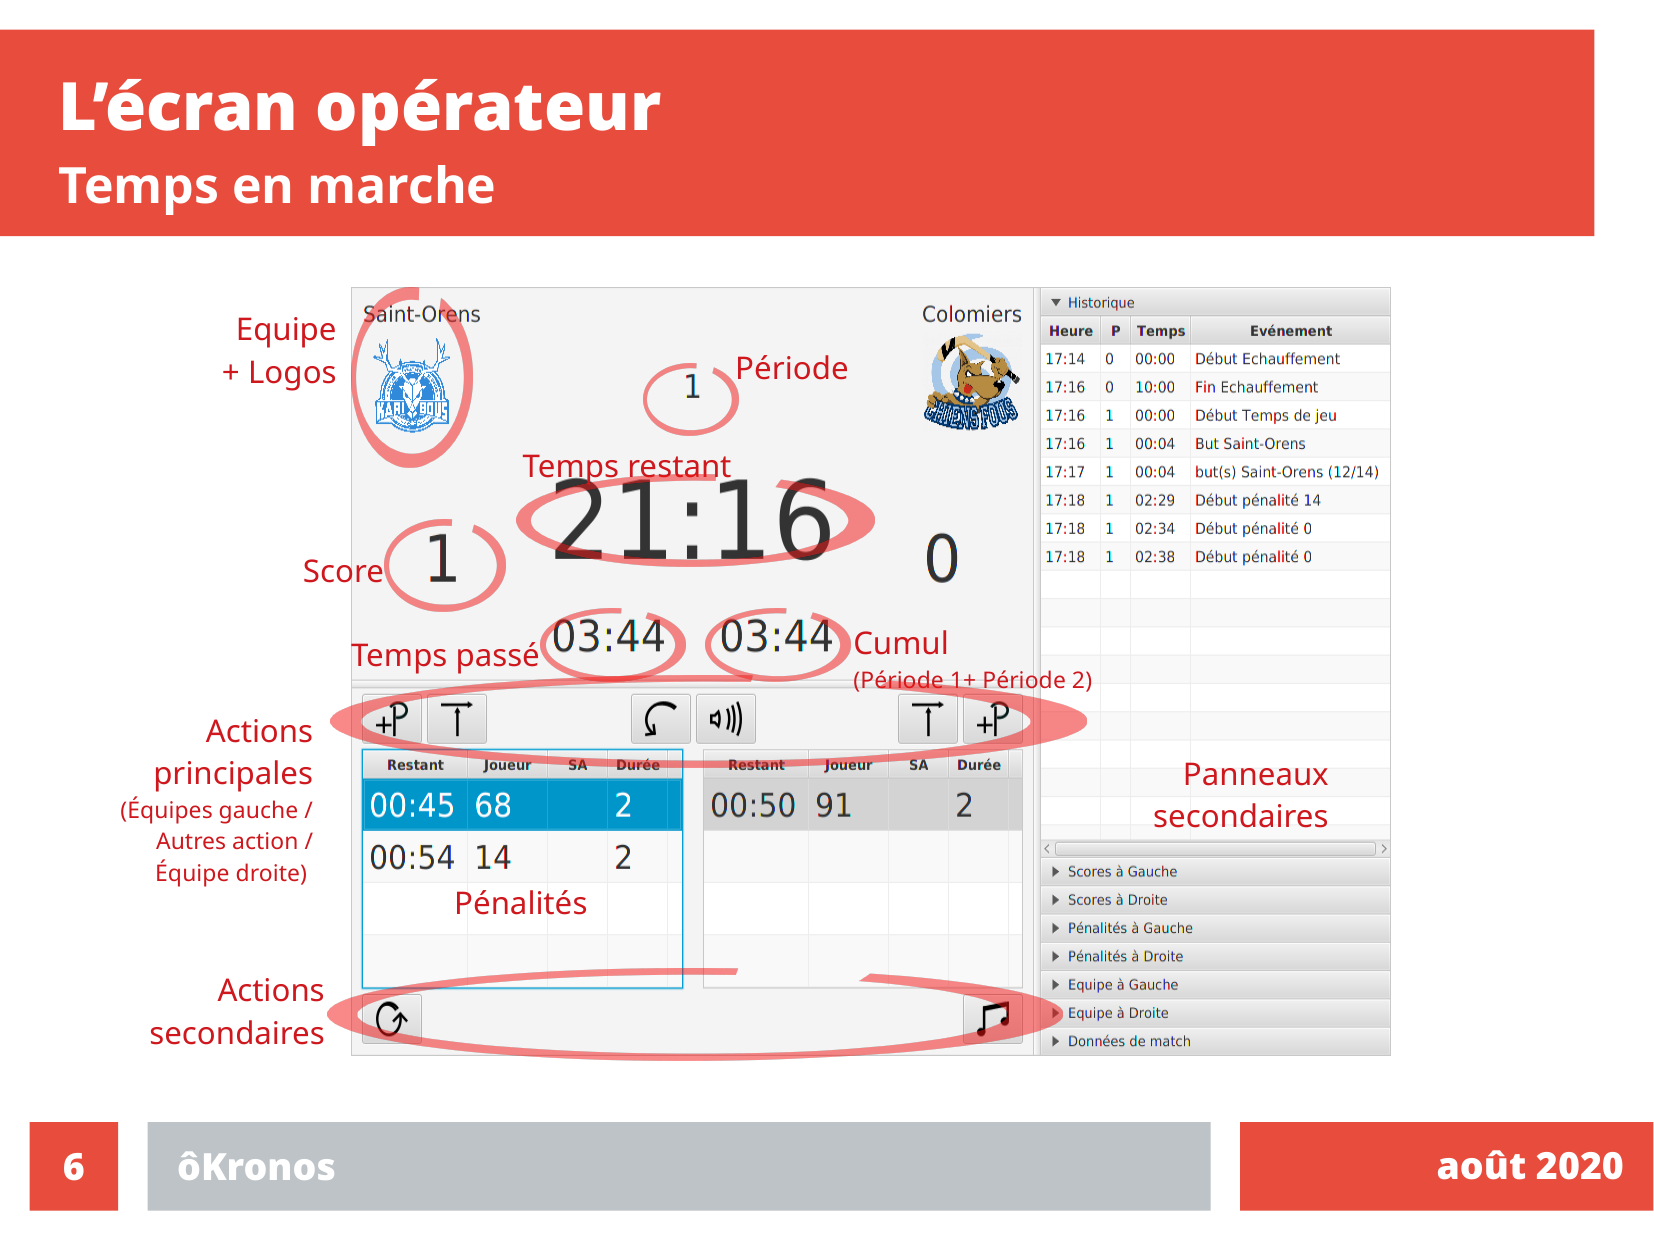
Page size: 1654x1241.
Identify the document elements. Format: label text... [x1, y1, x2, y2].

text_box Temps restant [507, 437, 863, 503]
title L’écran opérateur Temps en marche [59, 59, 1595, 207]
text_box Equipe + Logos [162, 299, 351, 395]
text_box Actions secondaires [91, 961, 340, 1056]
text_box Pénalités [401, 874, 603, 962]
text_box Score [257, 541, 384, 607]
picture [327, 287, 1391, 1061]
text_box Actions principales (Équipes gauche / Autres action / Équipe droite) [79, 701, 328, 869]
text_box Période [720, 338, 898, 390]
text_box Temps passé [200, 625, 540, 692]
text_box Panneaux secondaires [1095, 744, 1344, 839]
text_box Cumul (Période 1+ Période 2) [851, 614, 1193, 693]
